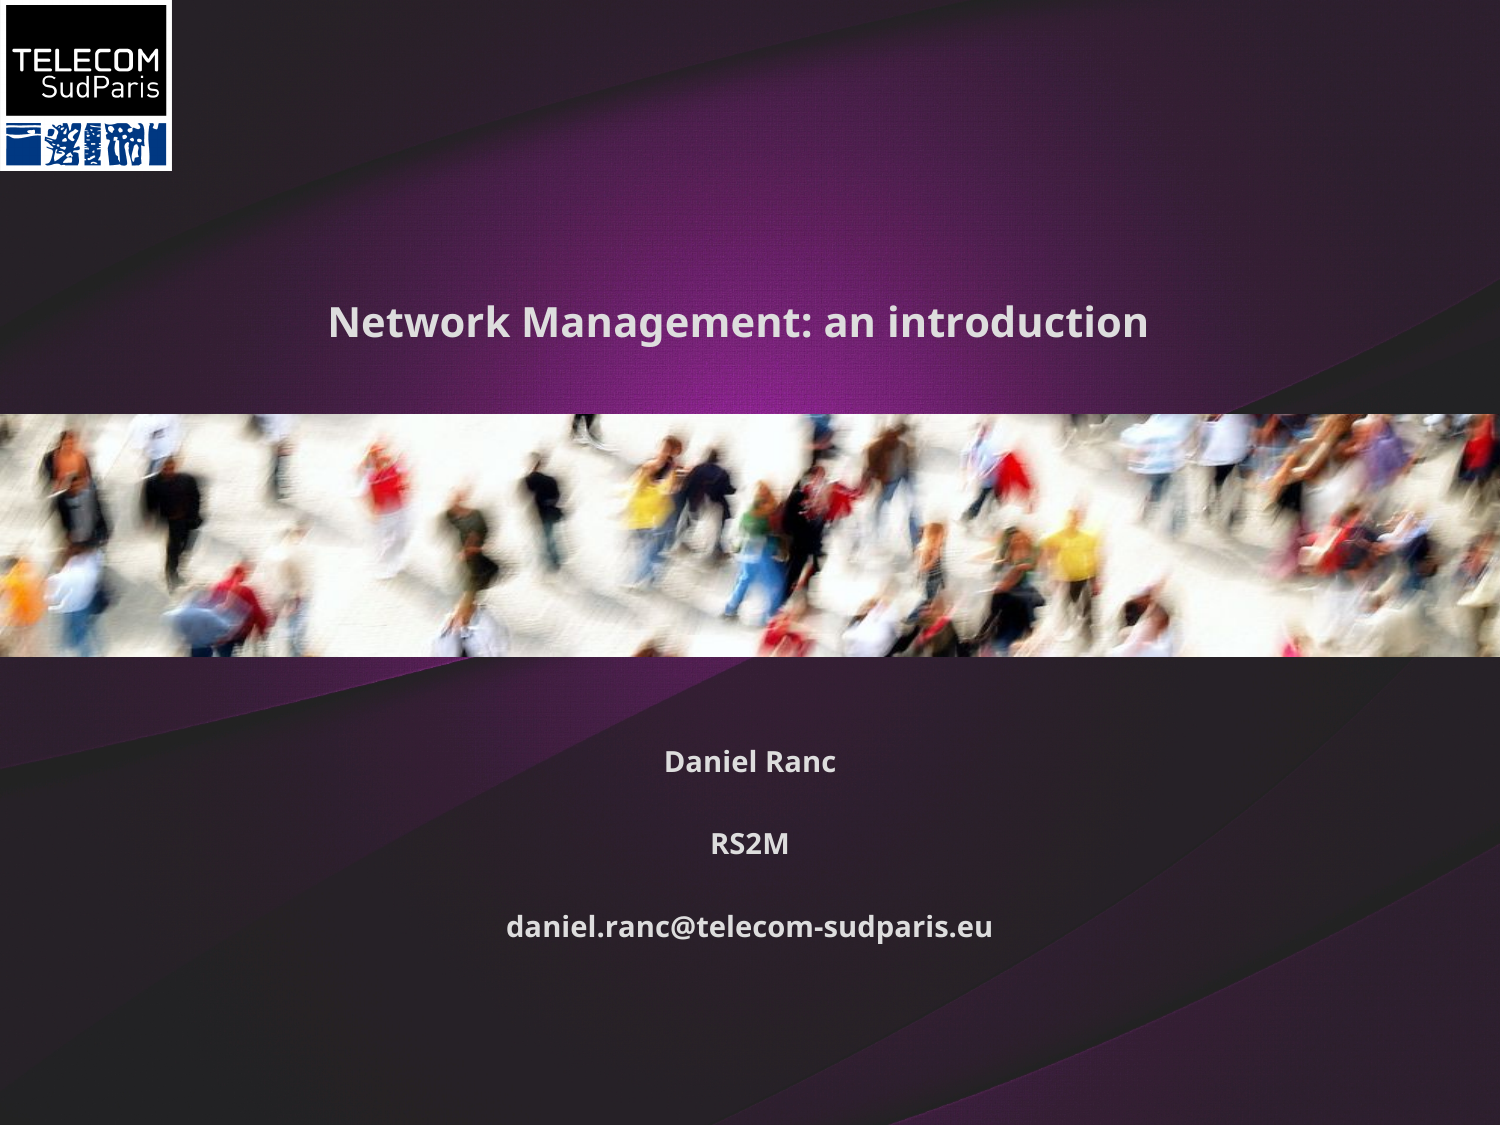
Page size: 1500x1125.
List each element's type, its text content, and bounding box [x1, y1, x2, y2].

title Network Management: an introduction [101, 231, 1377, 409]
subtitle Daniel Ranc RS2M daniel.ranc@telecom-sudparis.eu [225, 735, 1276, 1024]
picture [0, 0, 1500, 1125]
